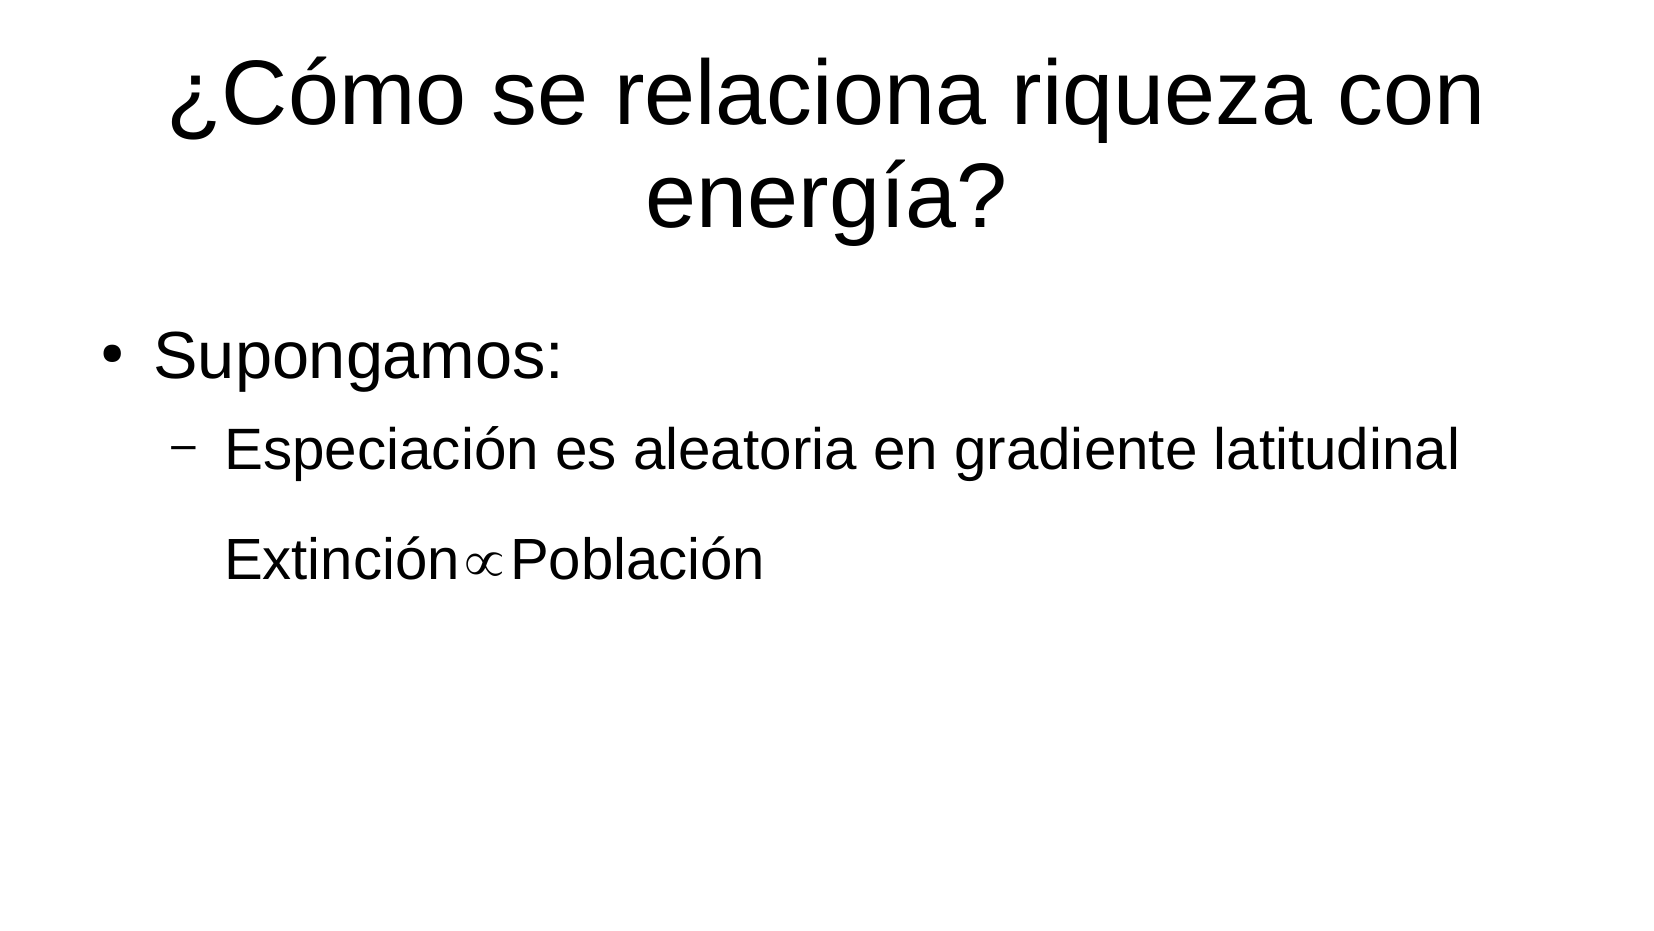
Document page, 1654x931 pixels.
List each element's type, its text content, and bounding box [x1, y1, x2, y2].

list Supongamos: Especiación es aleatoria en gradiente latitudinal [82, 318, 1571, 858]
chart [218, 526, 771, 592]
title ¿Cómo se relaciona riqueza con energía? [82, 41, 1571, 247]
